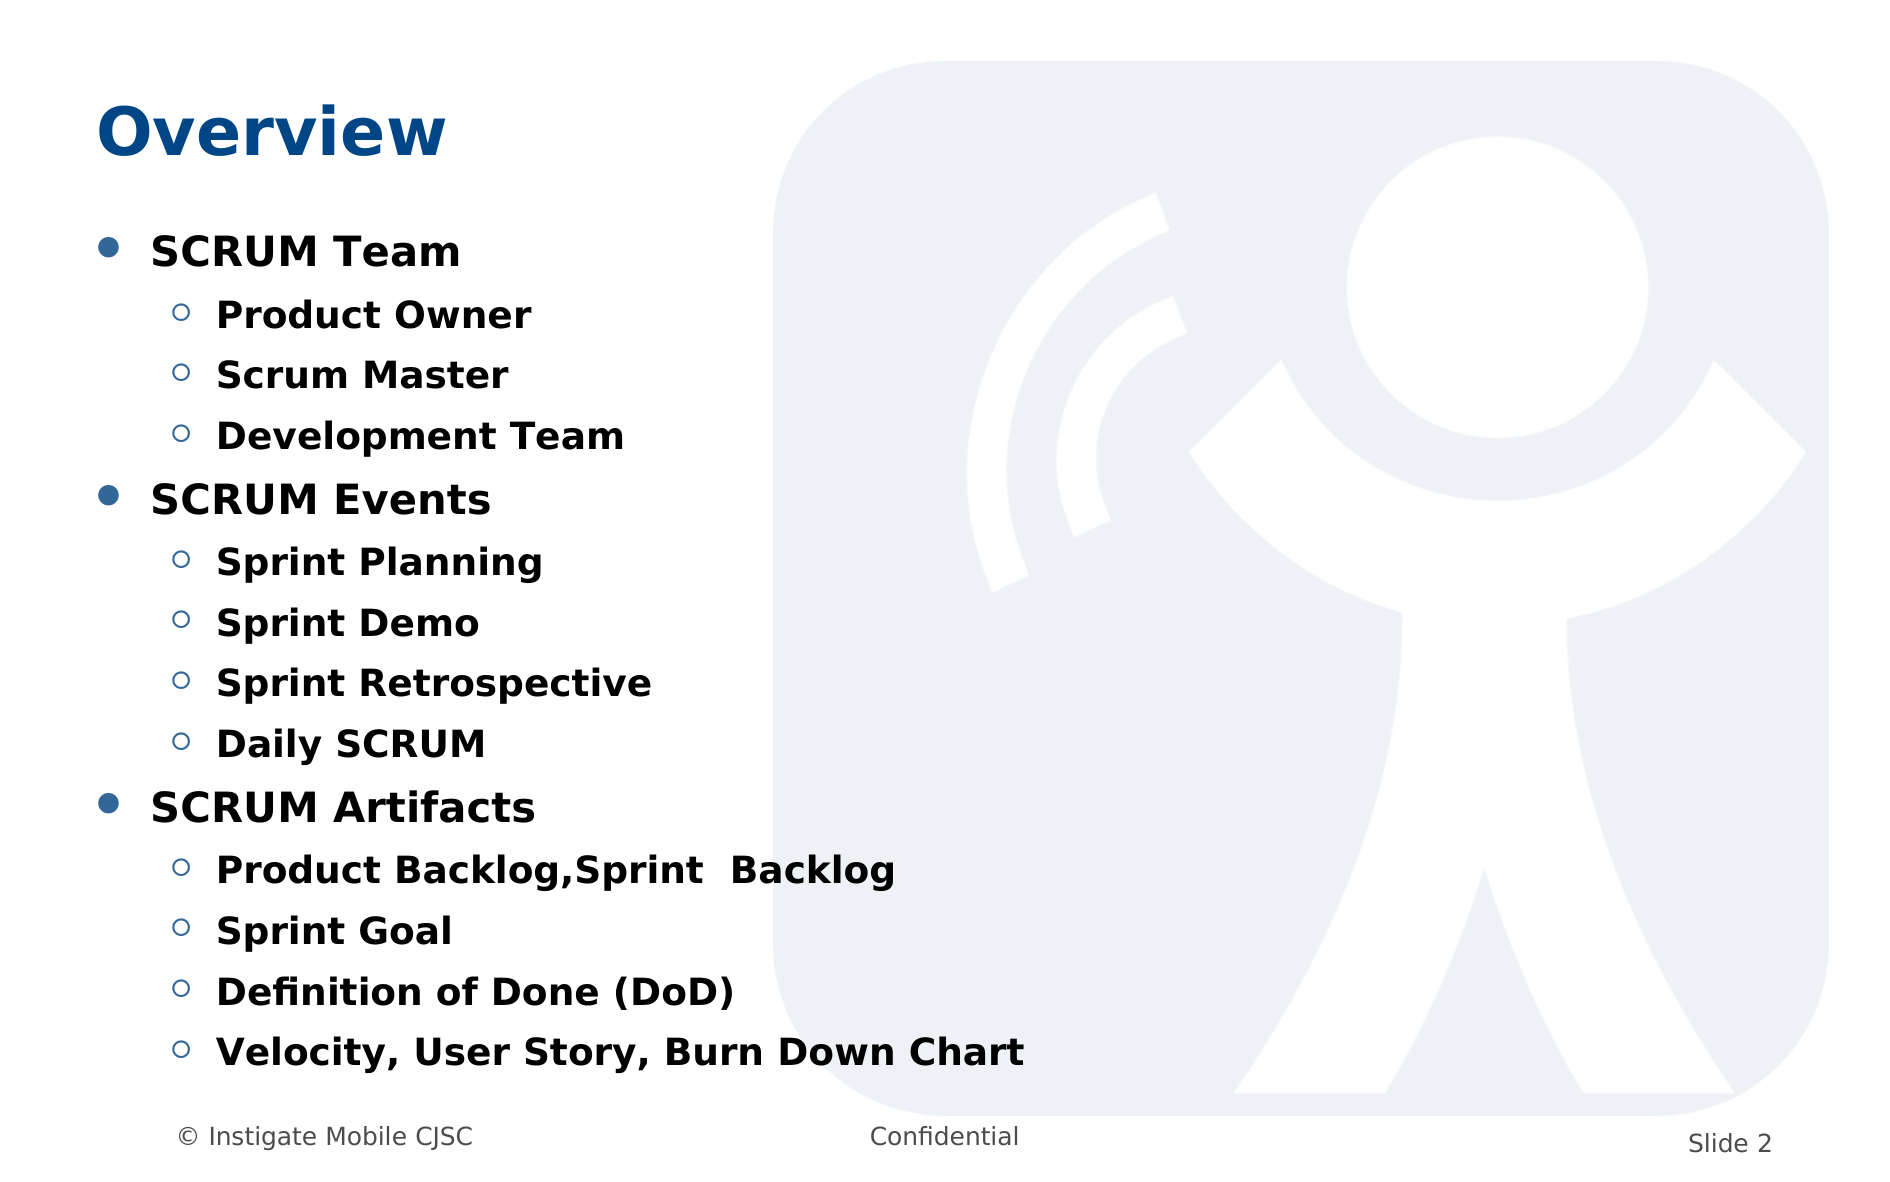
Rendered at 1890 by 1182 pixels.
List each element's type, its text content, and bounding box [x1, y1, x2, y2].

list SCRUM Team Product Owner Scrum Master Development Team SCRUM Events Sprint Planning Sprint Demo Sprint Retrospective Daily SCRUM SCRUM Artifacts Product Backlog,Sprint Backlog Sprint Goal Definition of Done (DoD) Velocity, User Story, Burn Down Chart [95, 228, 1795, 1182]
title Overview [96, 47, 1794, 217]
